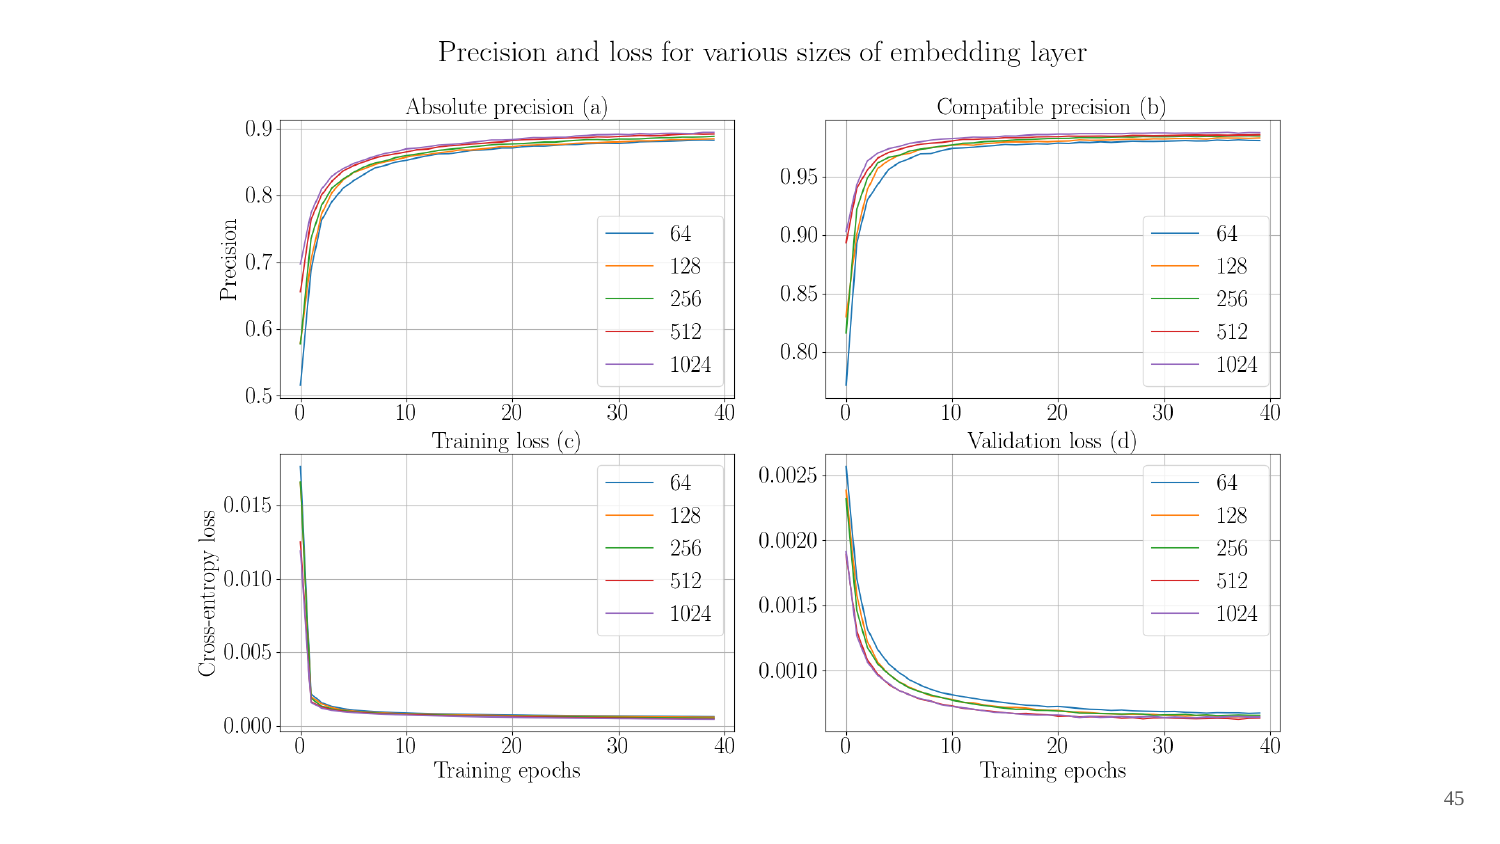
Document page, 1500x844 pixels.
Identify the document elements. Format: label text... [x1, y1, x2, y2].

picture [118, 24, 1409, 819]
slide_number <number> [1389, 764, 1480, 830]
